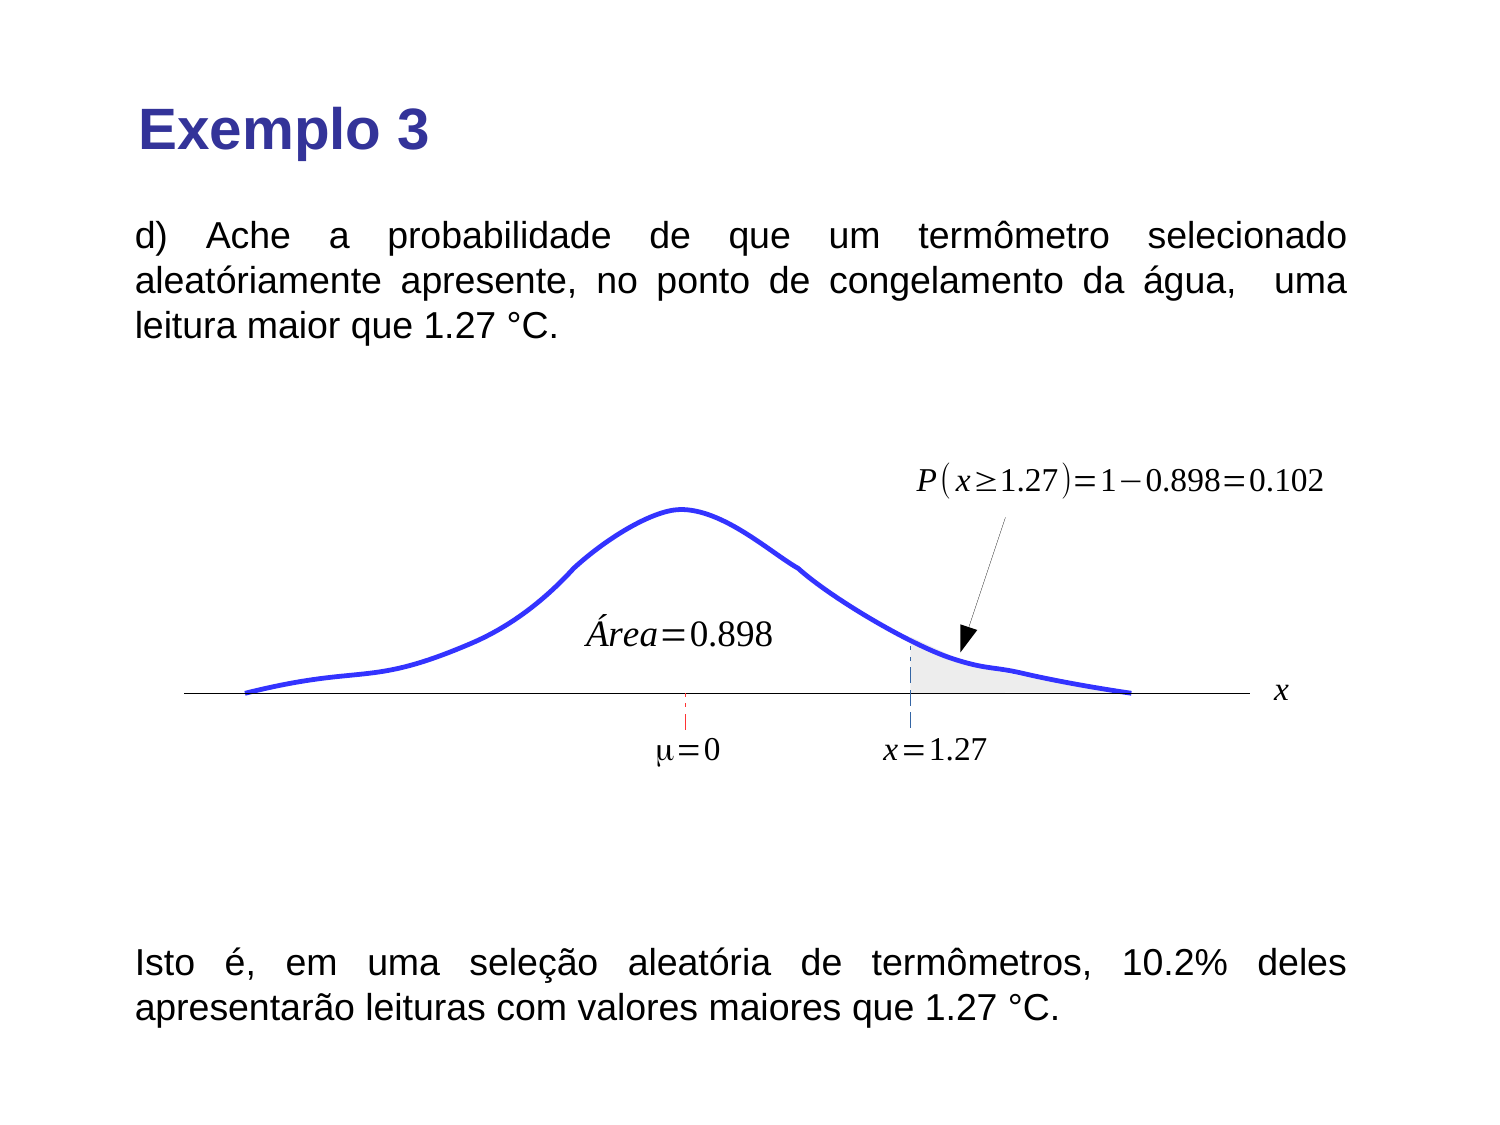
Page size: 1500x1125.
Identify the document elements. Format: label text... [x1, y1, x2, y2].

text_box d) Ache a probabilidade de que um termômetro selecionado aleatóriamente apresente, no ponto de congelamento da água, uma leitura maior que 1.27 °C. [120, 203, 1362, 354]
text_box Exemplo 3 [123, 84, 1400, 179]
text_box [910, 644, 1107, 693]
chart [908, 461, 1331, 502]
chart [576, 613, 780, 655]
text_box Isto é, em uma seleção aleatória de termômetros, 10.2% deles apresentarão leituras com valores maiores que 1.27 °C. [120, 930, 1363, 1051]
chart [1266, 671, 1297, 709]
chart [875, 731, 994, 769]
text_box [910, 636, 946, 653]
chart [649, 731, 727, 770]
